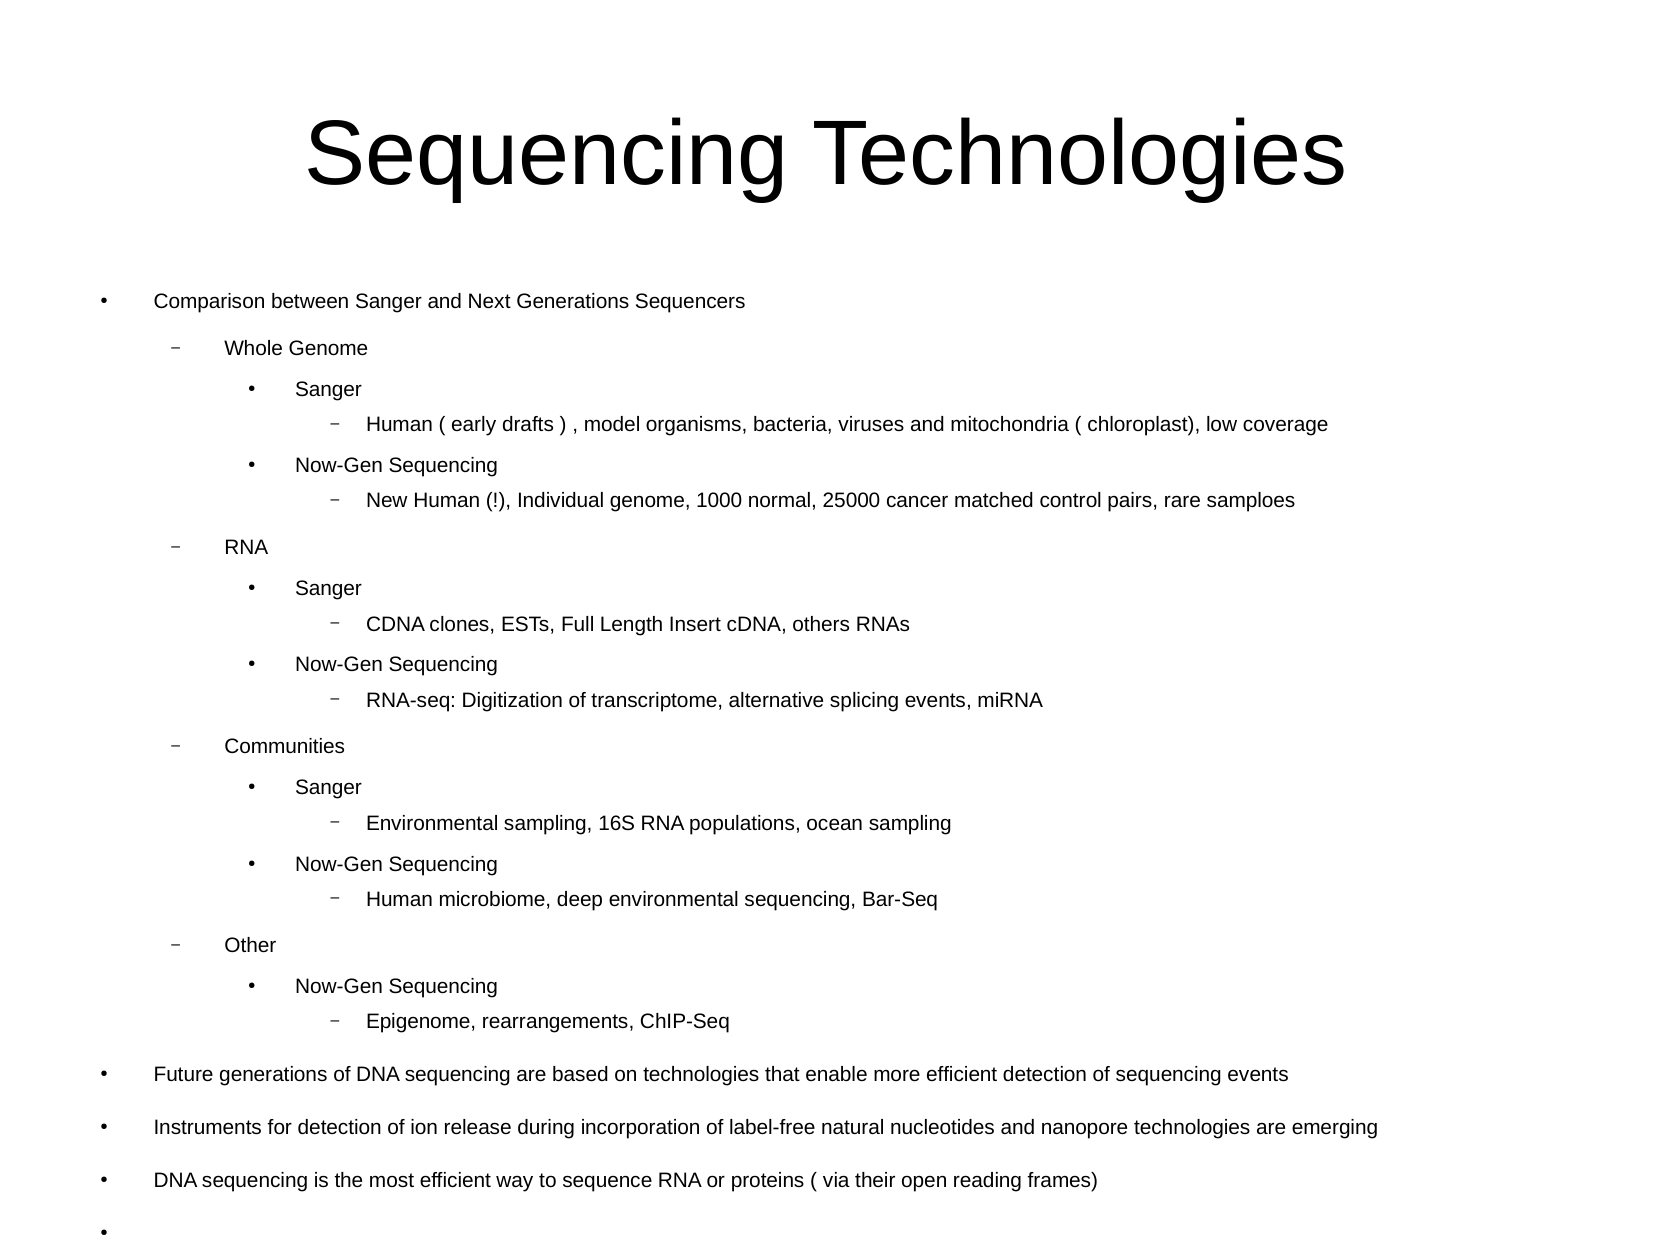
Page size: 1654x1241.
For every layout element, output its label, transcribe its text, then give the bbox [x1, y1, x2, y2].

title Sequencing Technologies [82, 49, 1571, 257]
list Comparison between Sanger and Next Generations Sequencers Whole Genome Sanger Human ( early drafts ) , model organisms, bacteria, viruses and mitochondria ( chloroplast), low coverage Now-Gen Sequencing New Human (!), Individual genome, 1000 normal, 25000 cancer matched control pairs, rare samploes RNA Sanger CDNA clones, ESTs, Full Length Insert cDNA, others RNAs Now-Gen Sequencing RNA-seq: Digitization of transcriptome, alternative splicing events, miRNA Communities Sanger Environmental sampling, 16S RNA populations, ocean sampling Now-Gen Sequencing Human microbiome, deep environmental sequencing, Bar-Seq Other Now-Gen Sequencing Epigenome, rearrangements, ChIP-Seq Future generations of DNA sequencing are based on technologies that enable more efficient detection of sequencing events Instruments for detection of ion release during incorporation of label-free natural nucleotides and nanopore technologies are emerging DNA sequencing is the most efficient way to sequence RNA or proteins ( via their open reading frames) [82, 290, 1583, 1217]
